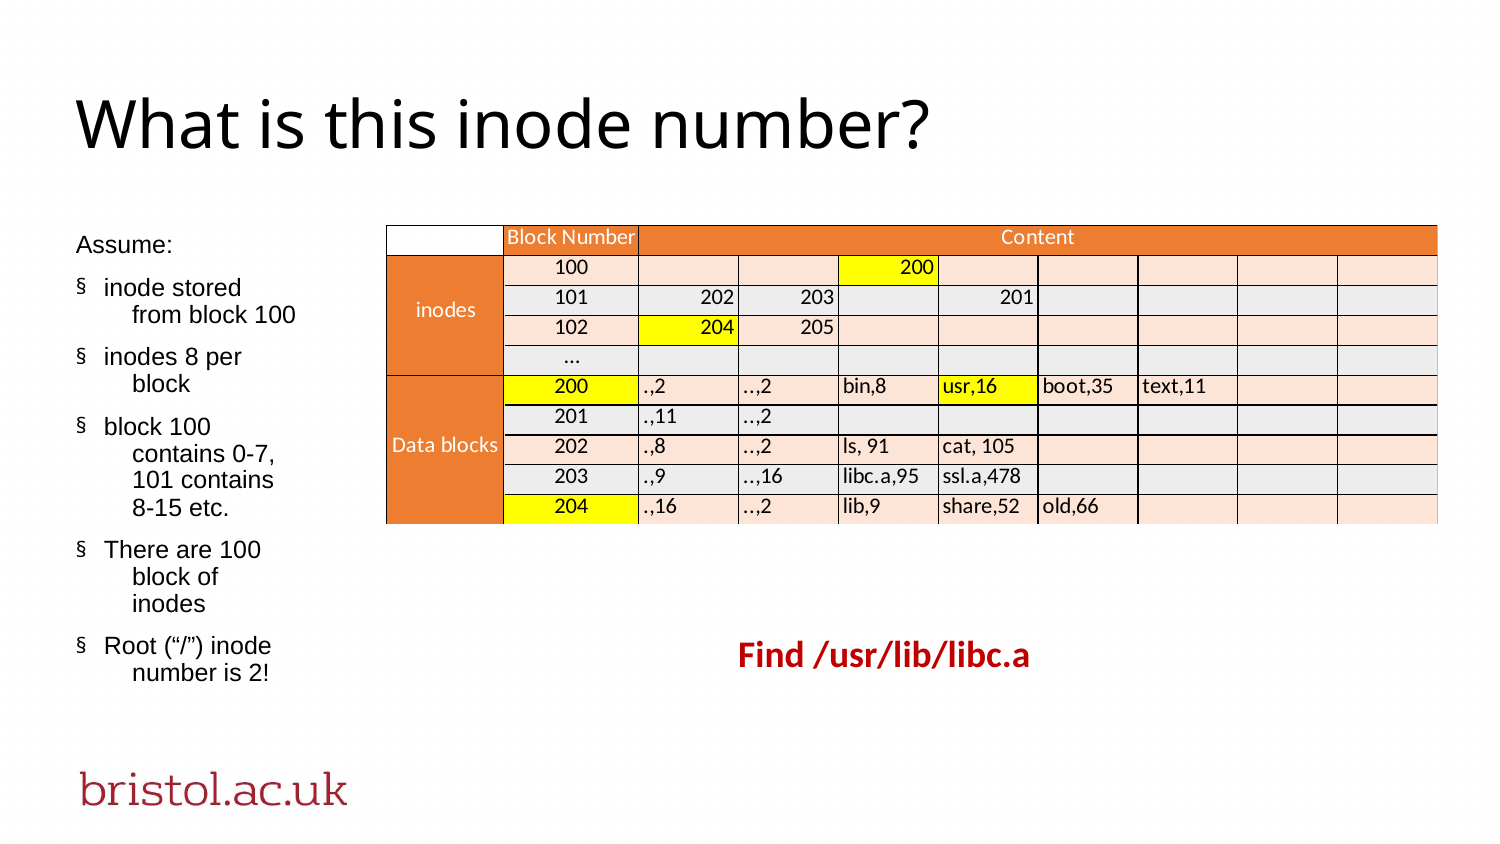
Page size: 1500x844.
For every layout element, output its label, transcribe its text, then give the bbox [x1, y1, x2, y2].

chart [385, 225, 1439, 526]
text_box Find /usr/lib/libc.a [723, 622, 1049, 683]
list Assume: inode stored from block 100 inodes 8 per block block 100 contains 0-7, 101 contains 8-15 etc. There are 100 block of inodes Root (“/”) inode number is 2! [60, 224, 313, 708]
title What is this inode number? [60, 44, 1440, 209]
